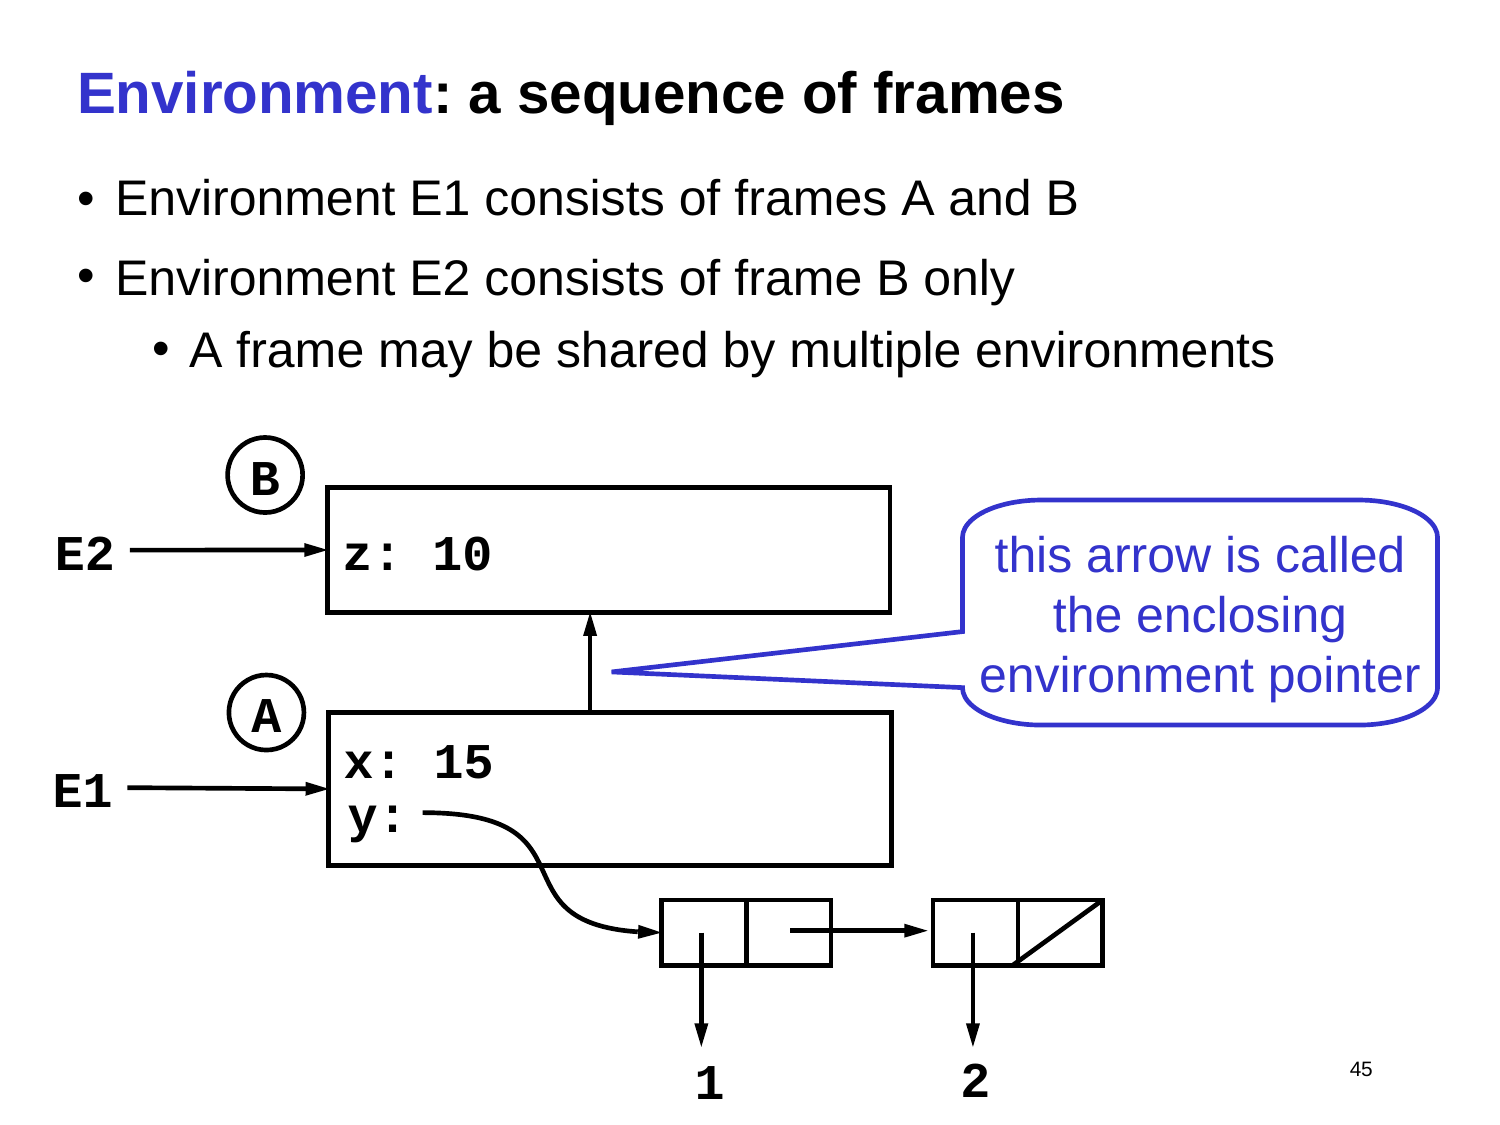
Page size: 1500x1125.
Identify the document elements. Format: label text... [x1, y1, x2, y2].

list Environment E1 consists of frames A and B [62, 162, 1450, 237]
text_box z: 10 [327, 487, 891, 613]
text_box y: [333, 774, 423, 851]
text_box E2 [40, 512, 131, 588]
text_box B [227, 437, 303, 513]
text_box Environment E2 consists of frame B only A frame may be shared by multiple environments [62, 237, 1450, 388]
text_box 2 [923, 1046, 1028, 1109]
title Environment: a sequence of frames [62, 24, 1338, 162]
text_box 1 [653, 1046, 766, 1113]
text_box x: 15 [328, 712, 892, 866]
text_box A [228, 675, 304, 751]
text_box E1 [37, 749, 128, 826]
text_box this arrow is called the enclosing environment pointer [611, 500, 1438, 726]
